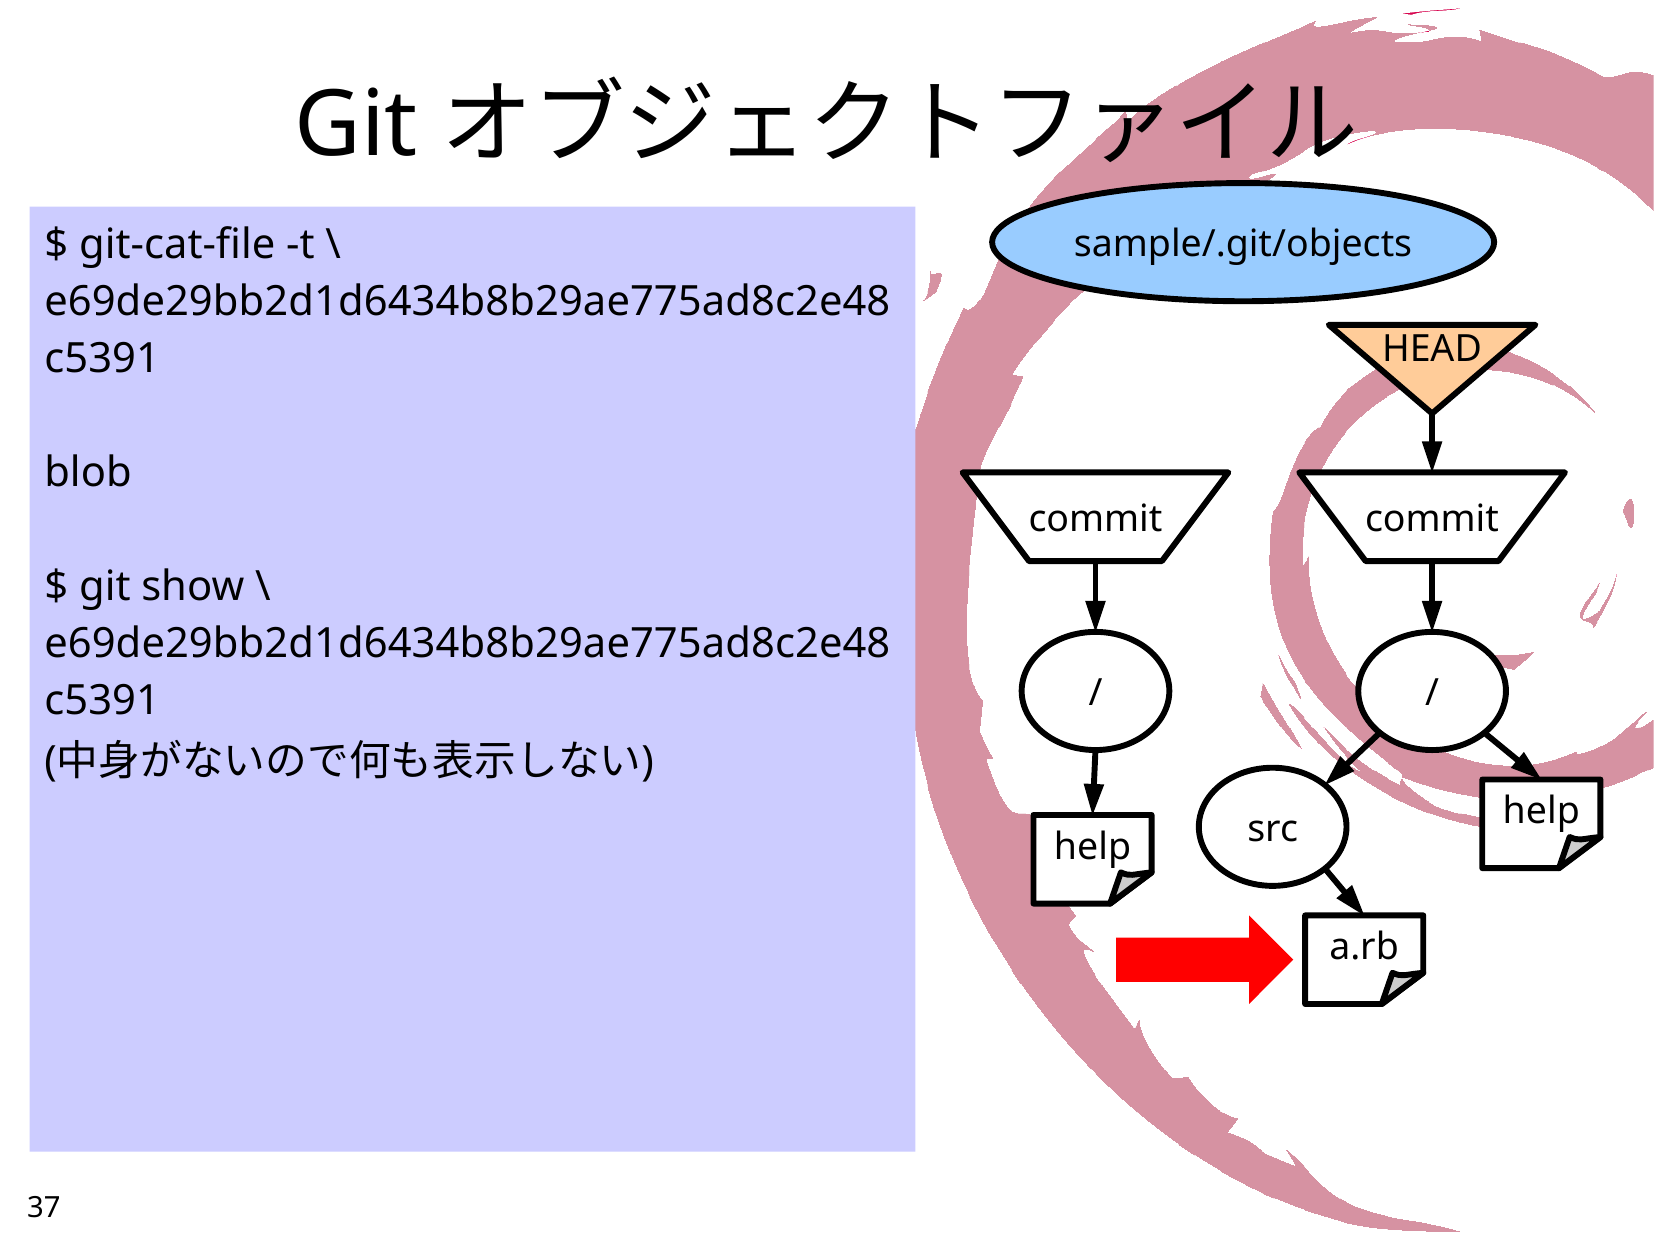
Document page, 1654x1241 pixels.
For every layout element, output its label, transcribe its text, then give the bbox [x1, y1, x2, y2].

text_box / [1358, 631, 1506, 751]
text_box sample/.git/objects [992, 183, 1495, 302]
text_box help [1033, 814, 1152, 904]
text_box / [1021, 631, 1170, 751]
text_box help [1482, 779, 1601, 869]
text_box $ git-cat-file -t \ e69de29bb2d1d6434b8b29ae775ad8c2e48c5391 blob $ git show \ e69de29bb2d1d6434b8b29ae775ad8c2e48c5391 (中身がないので何も表示しない) [29, 206, 916, 1152]
text_box src [1198, 767, 1347, 886]
text_box [1116, 915, 1294, 1004]
text_box a.rb [1305, 915, 1424, 1004]
text_box commit [962, 472, 1229, 562]
text_box commit [1299, 472, 1566, 562]
picture [886, 0, 1654, 1241]
title Git オブジェクトファイル [276, 49, 1378, 257]
text_box HEAD [1328, 324, 1536, 413]
